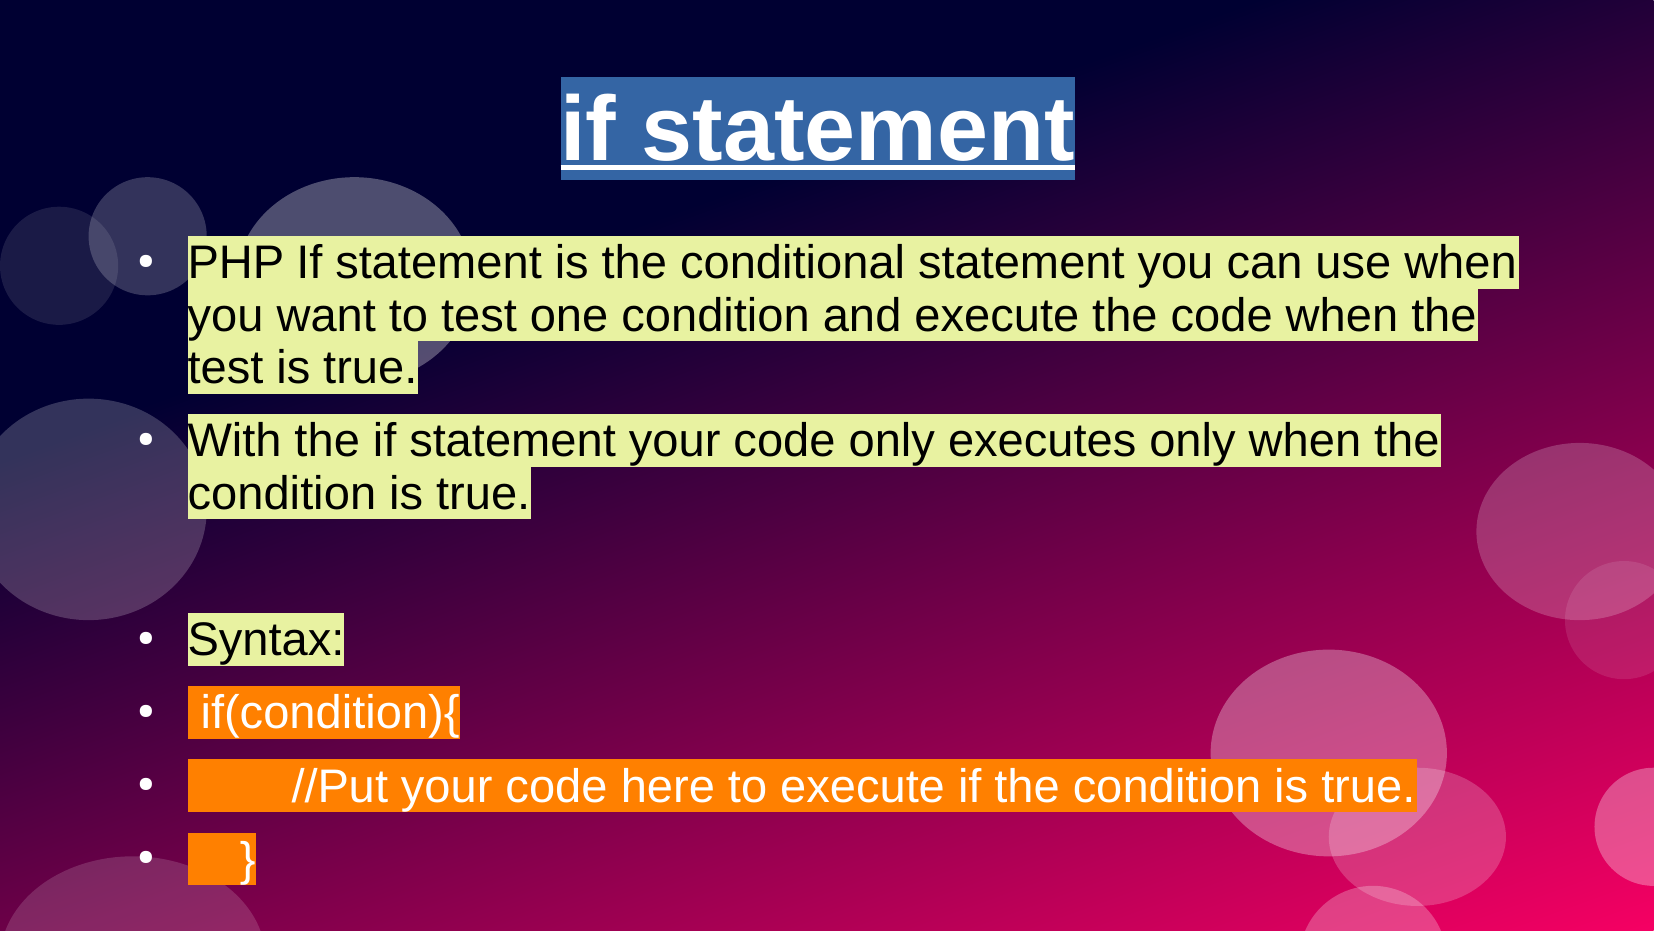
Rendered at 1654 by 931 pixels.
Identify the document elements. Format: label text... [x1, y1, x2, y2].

list PHP If statement is the conditional statement you can use when you want to test one condition and execute the code when the test is true. With the if statement your code only executes only when the condition is true. Syntax: if(condition){ //Put your code here to execute if the condition is true. } [121, 236, 1565, 886]
title if statement [560, 50, 1654, 207]
